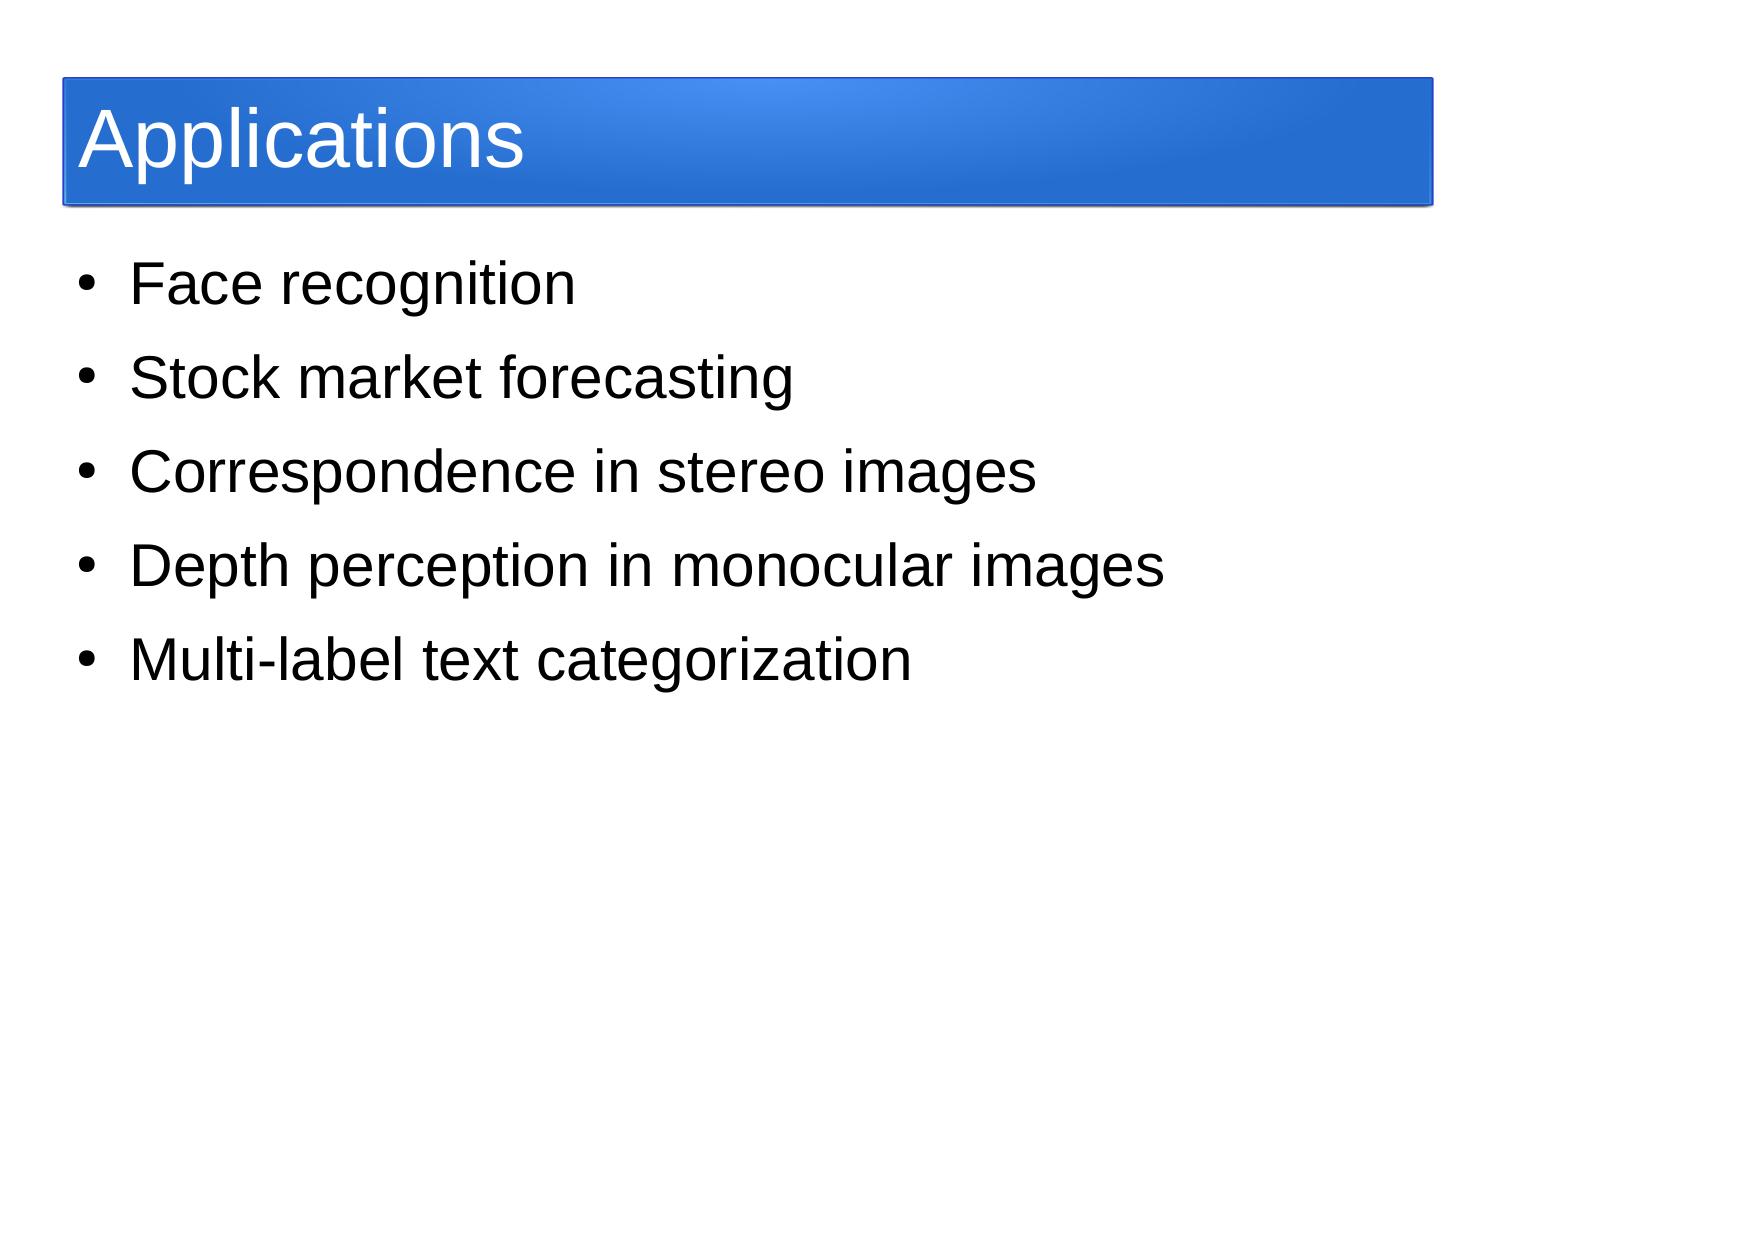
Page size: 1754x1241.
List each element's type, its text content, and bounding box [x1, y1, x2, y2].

picture [58, 77, 1439, 209]
list Face recognition Stock market forecasting Correspondence in stereo images Depth perception in monocular images Multi-label text categorization [58, 249, 1696, 1122]
title Applications [78, 80, 1429, 198]
